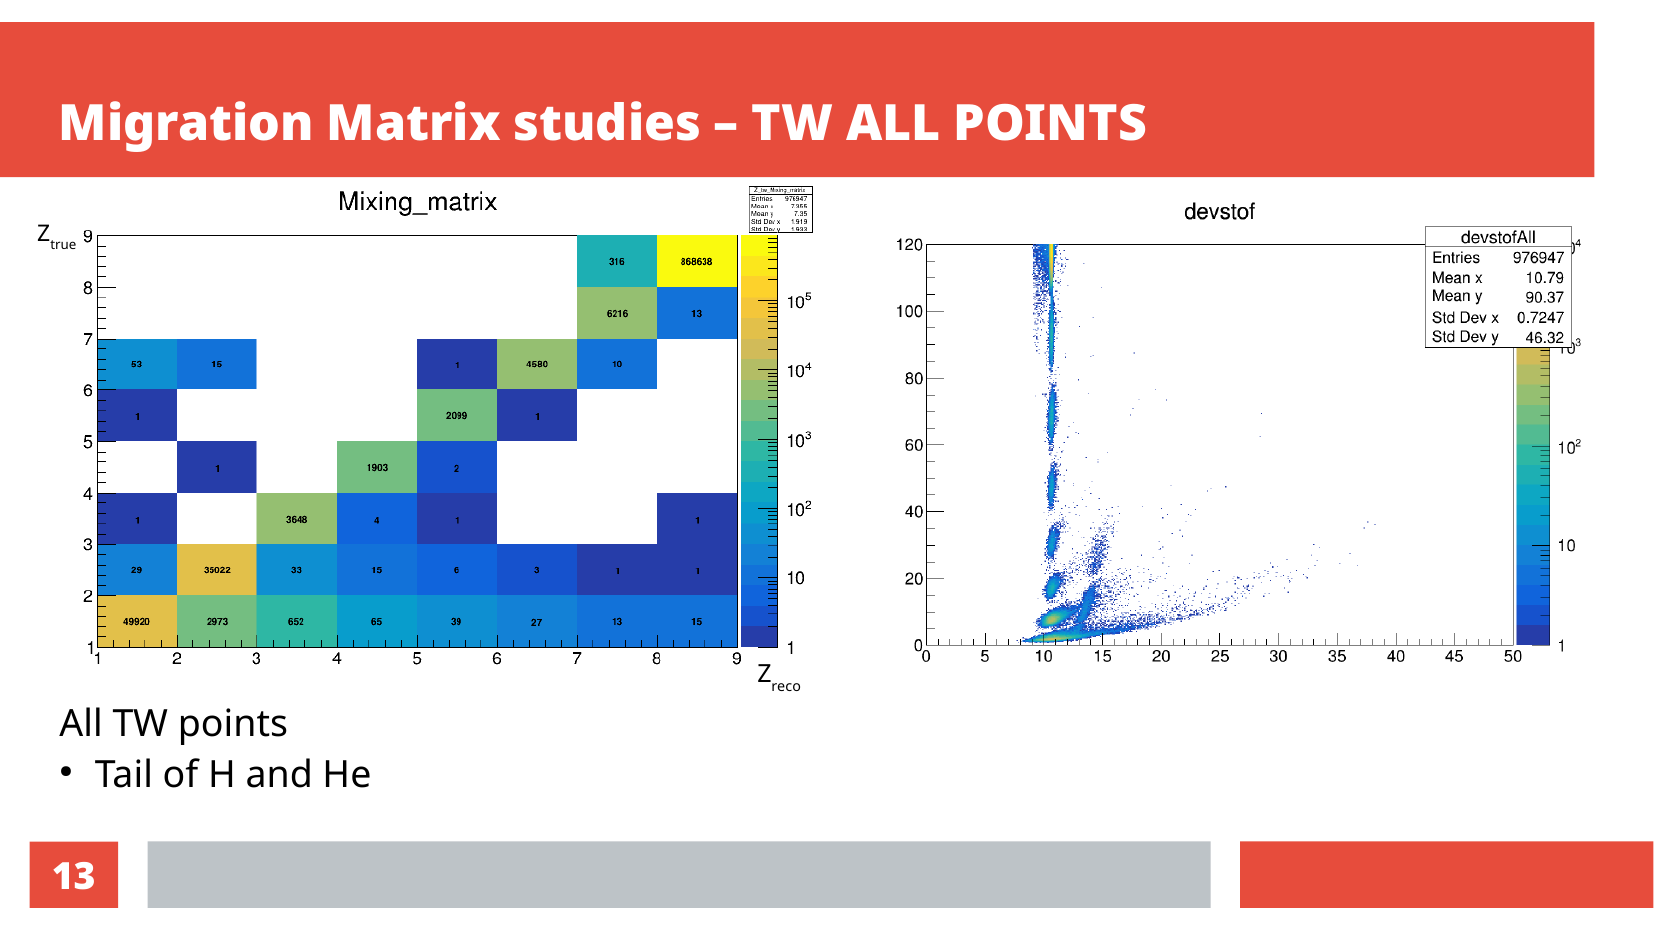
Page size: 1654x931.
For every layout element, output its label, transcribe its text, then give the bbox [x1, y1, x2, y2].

text_box Zreco [742, 648, 821, 699]
picture [863, 197, 1582, 684]
text_box Ztrue [22, 209, 96, 257]
picture [32, 185, 817, 681]
text_box All TW points Tail of H and He [44, 688, 405, 791]
title Migration Matrix studies – TW ALL POINTS [59, 44, 1595, 156]
